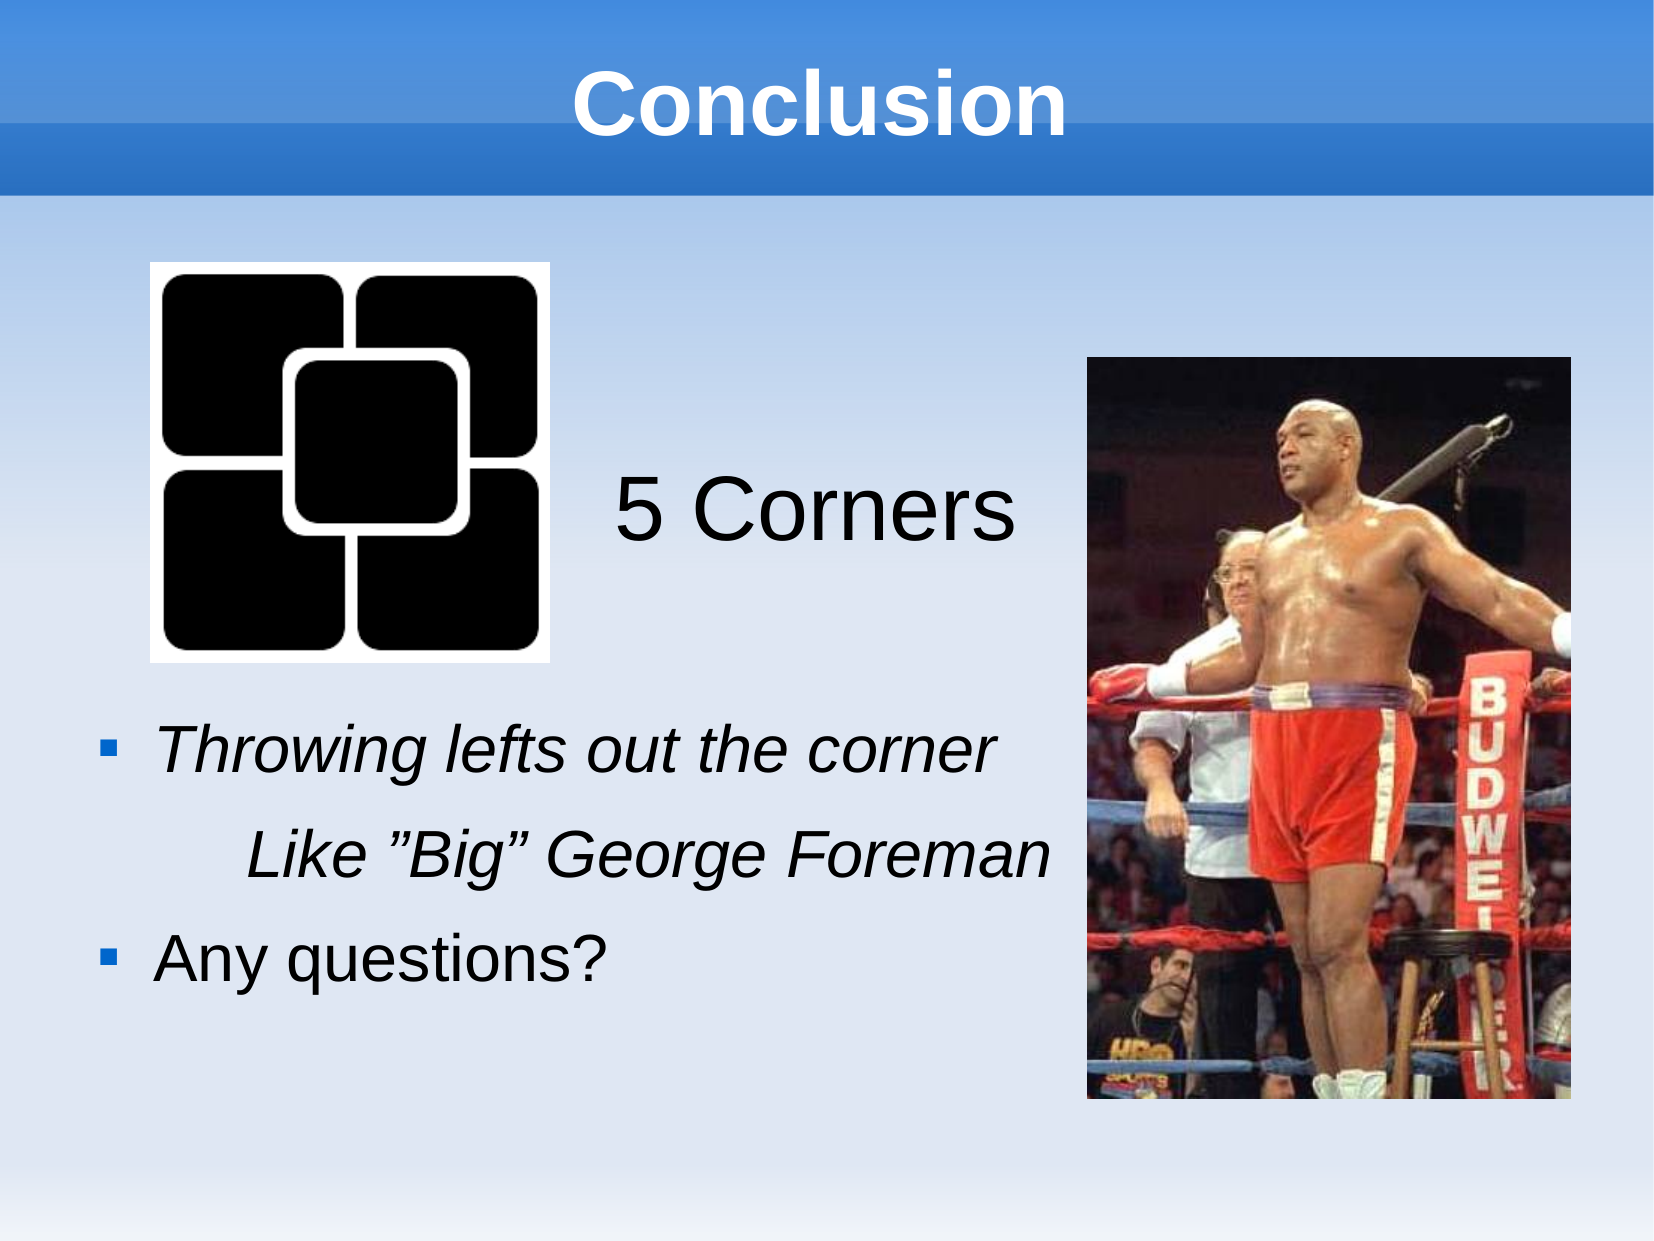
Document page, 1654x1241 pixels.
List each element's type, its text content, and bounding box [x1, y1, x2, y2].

text_box 5 Corners [600, 450, 1033, 568]
title Conclusion [76, 0, 1565, 208]
picture [0, 0, 1654, 1241]
list Throwing lefts out the corner Like ”Big” George Foreman Any questions? [82, 712, 1571, 1109]
